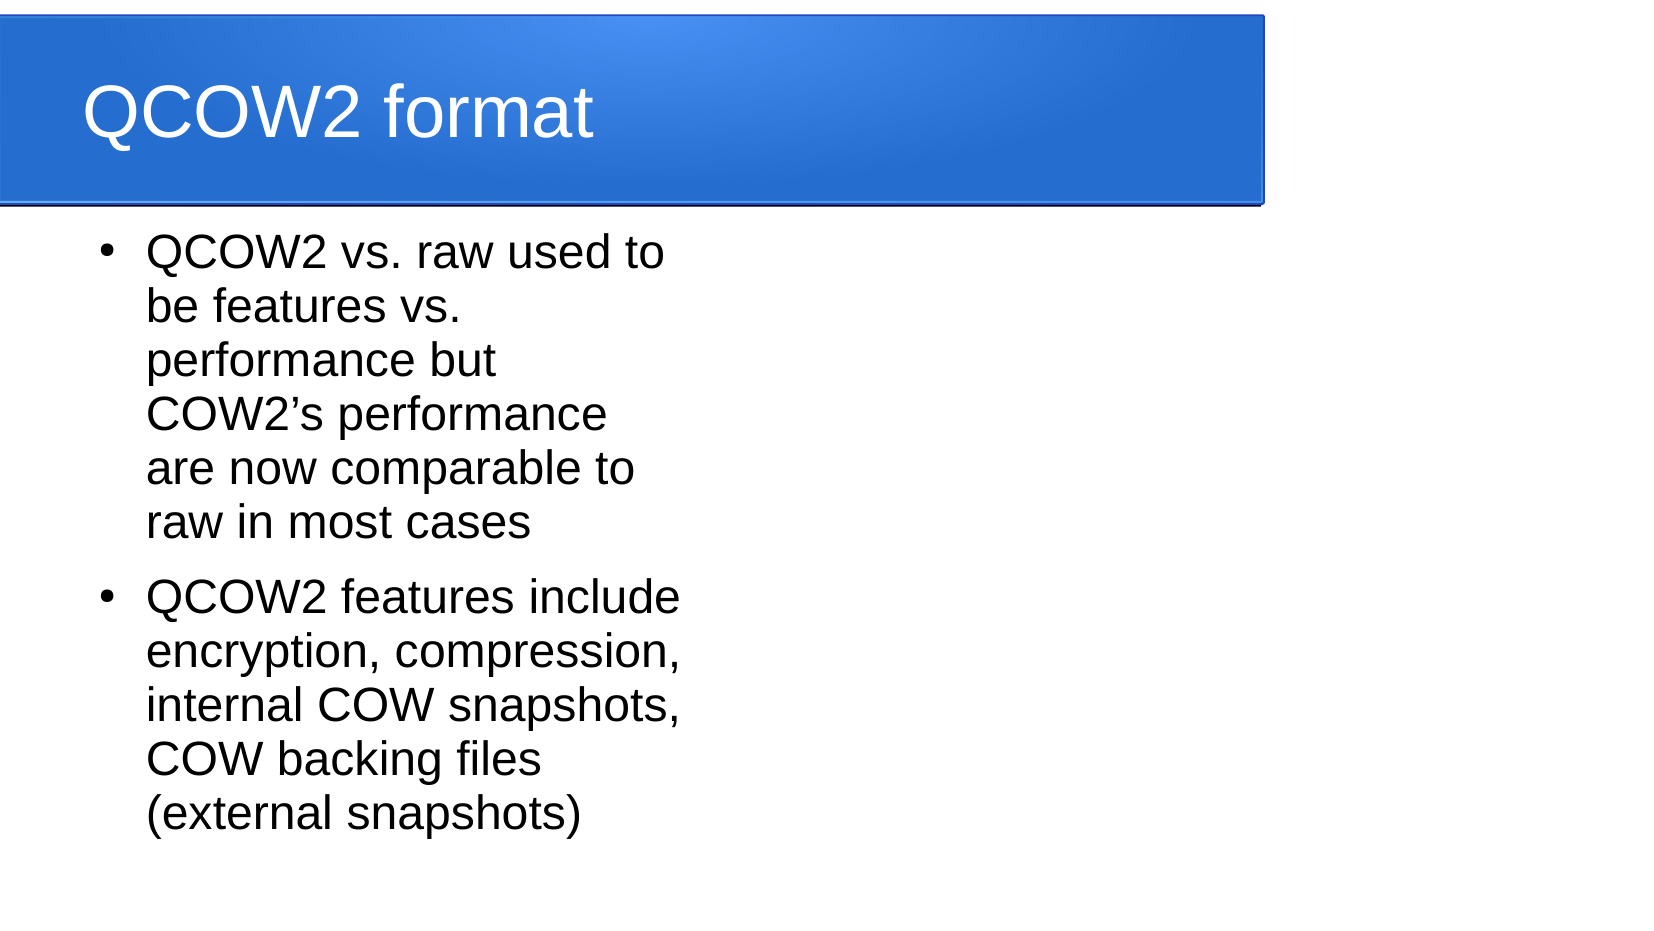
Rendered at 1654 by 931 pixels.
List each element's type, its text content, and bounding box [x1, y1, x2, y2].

list QCOW2 vs. raw used to be features vs. performance but COW2’s performance are now comparable to raw in most cases QCOW2 features include encryption, compression, internal COW snapshots, COW backing files (external snapshots) [82, 224, 686, 898]
title QCOW2 format [82, 35, 1235, 189]
